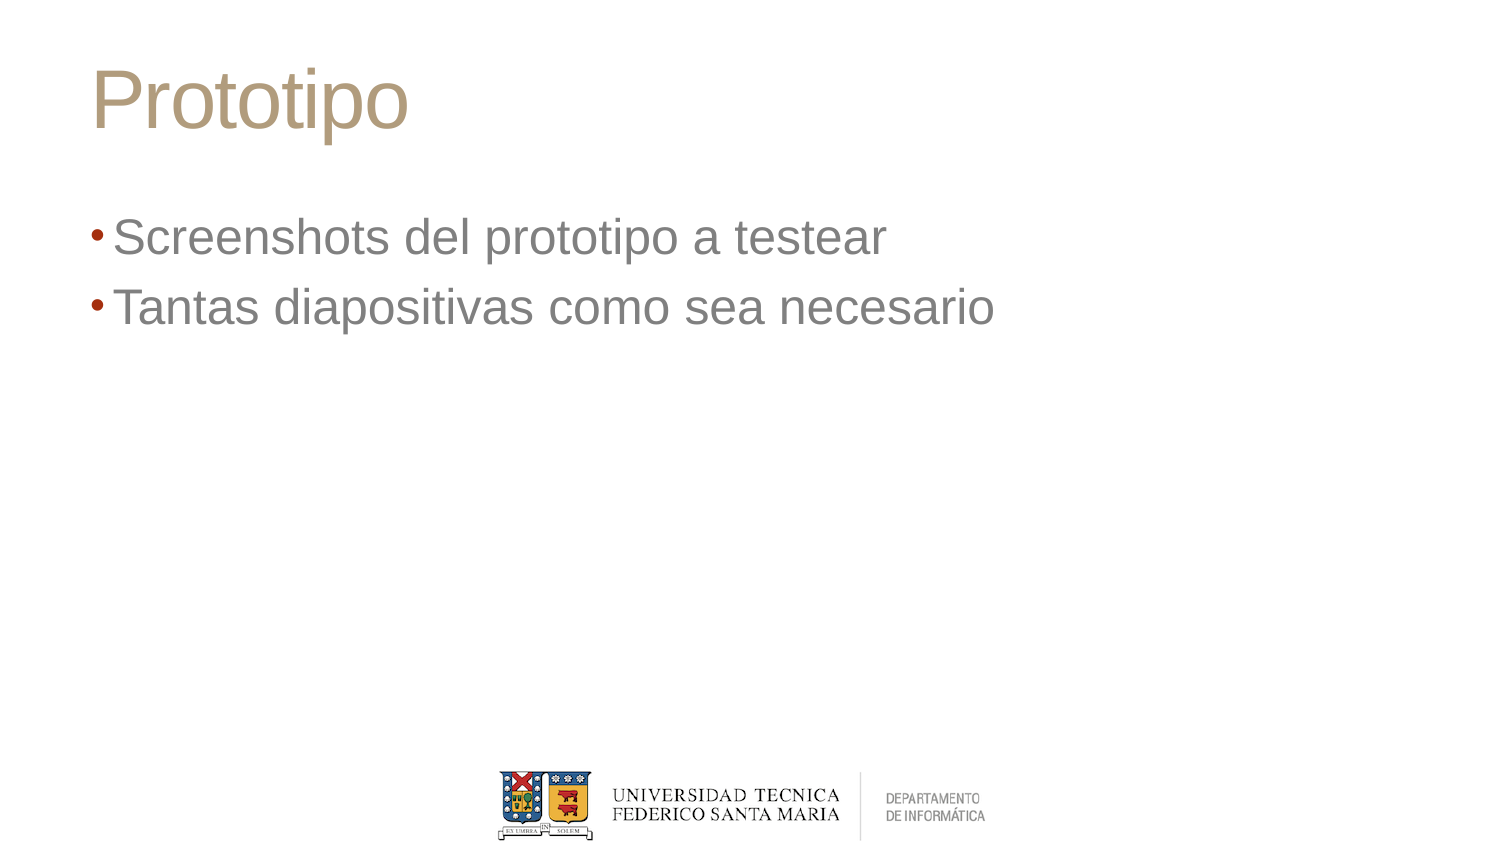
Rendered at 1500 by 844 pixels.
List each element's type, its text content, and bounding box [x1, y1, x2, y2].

list Screenshots del prototipo a testear Tantas diapositivas como sea necesario [75, 196, 1425, 797]
picture [494, 797, 1006, 842]
title Prototipo [75, 33, 1425, 156]
